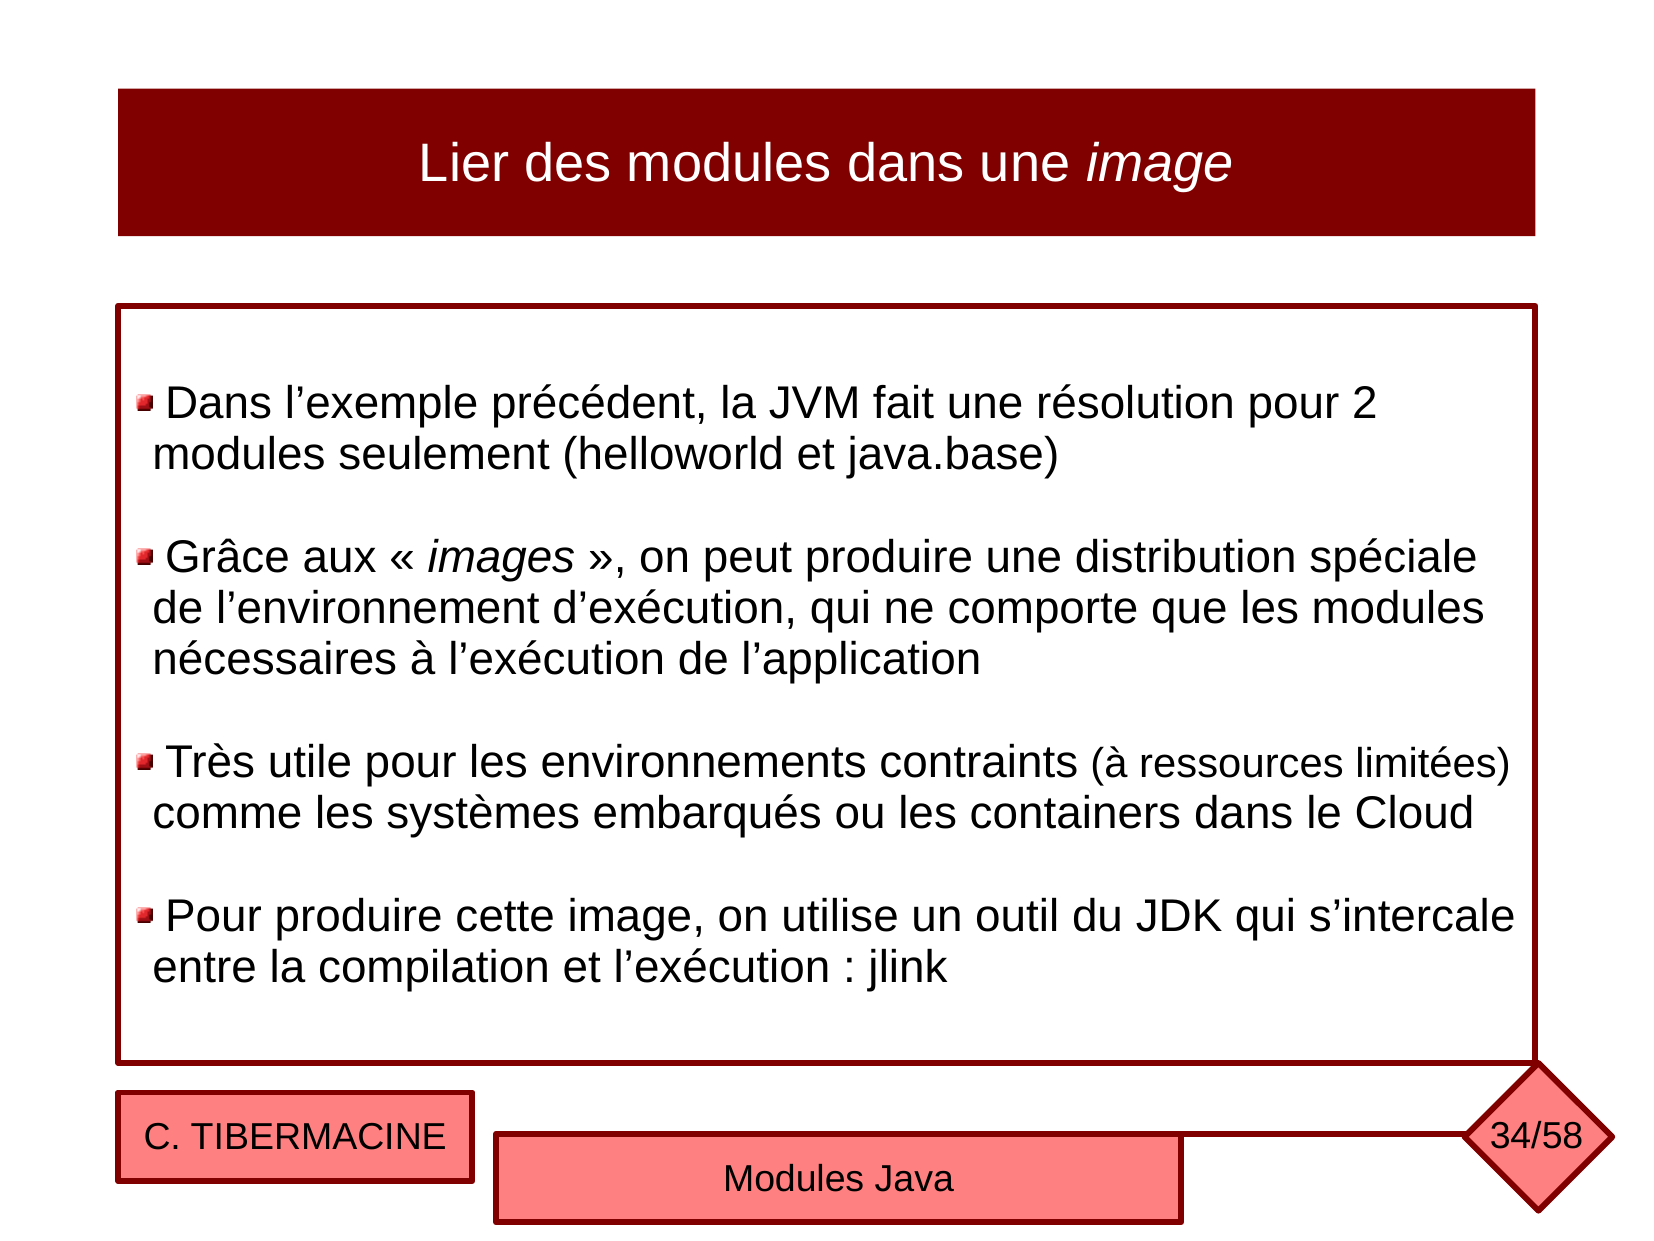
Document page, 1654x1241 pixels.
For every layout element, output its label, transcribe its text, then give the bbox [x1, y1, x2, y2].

text_box Lier des modules dans une image [118, 88, 1536, 237]
picture [136, 548, 153, 565]
text_box Modules Java [496, 1133, 1182, 1223]
text_box <numéro>/58 [1475, 1107, 1654, 1164]
text_box [1464, 1126, 1475, 1148]
picture [136, 907, 153, 923]
text_box C. TIBERMACINE [118, 1092, 473, 1182]
text_box Dans l’exemple précédent, la JVM fait une résolution pour 2 modules seulement (helloworld et java.base) Grâce aux « images », on peut produire une distribution spéciale de l’environnement d’exécution, qui ne comporte que les modules nécessaires à l’exécution de l’application Très utile pour les environnements contraints (à ressources limitées) comme les systèmes embarqués ou les containers dans le Cloud Pour produire cette image, on utilise un outil du JDK qui s’intercale entre la compilation et l’exécution : jlink [118, 305, 1536, 1063]
text_box [1494, 1062, 1583, 1107]
picture [136, 394, 153, 411]
text_box [1491, 1164, 1586, 1211]
picture [136, 753, 153, 770]
